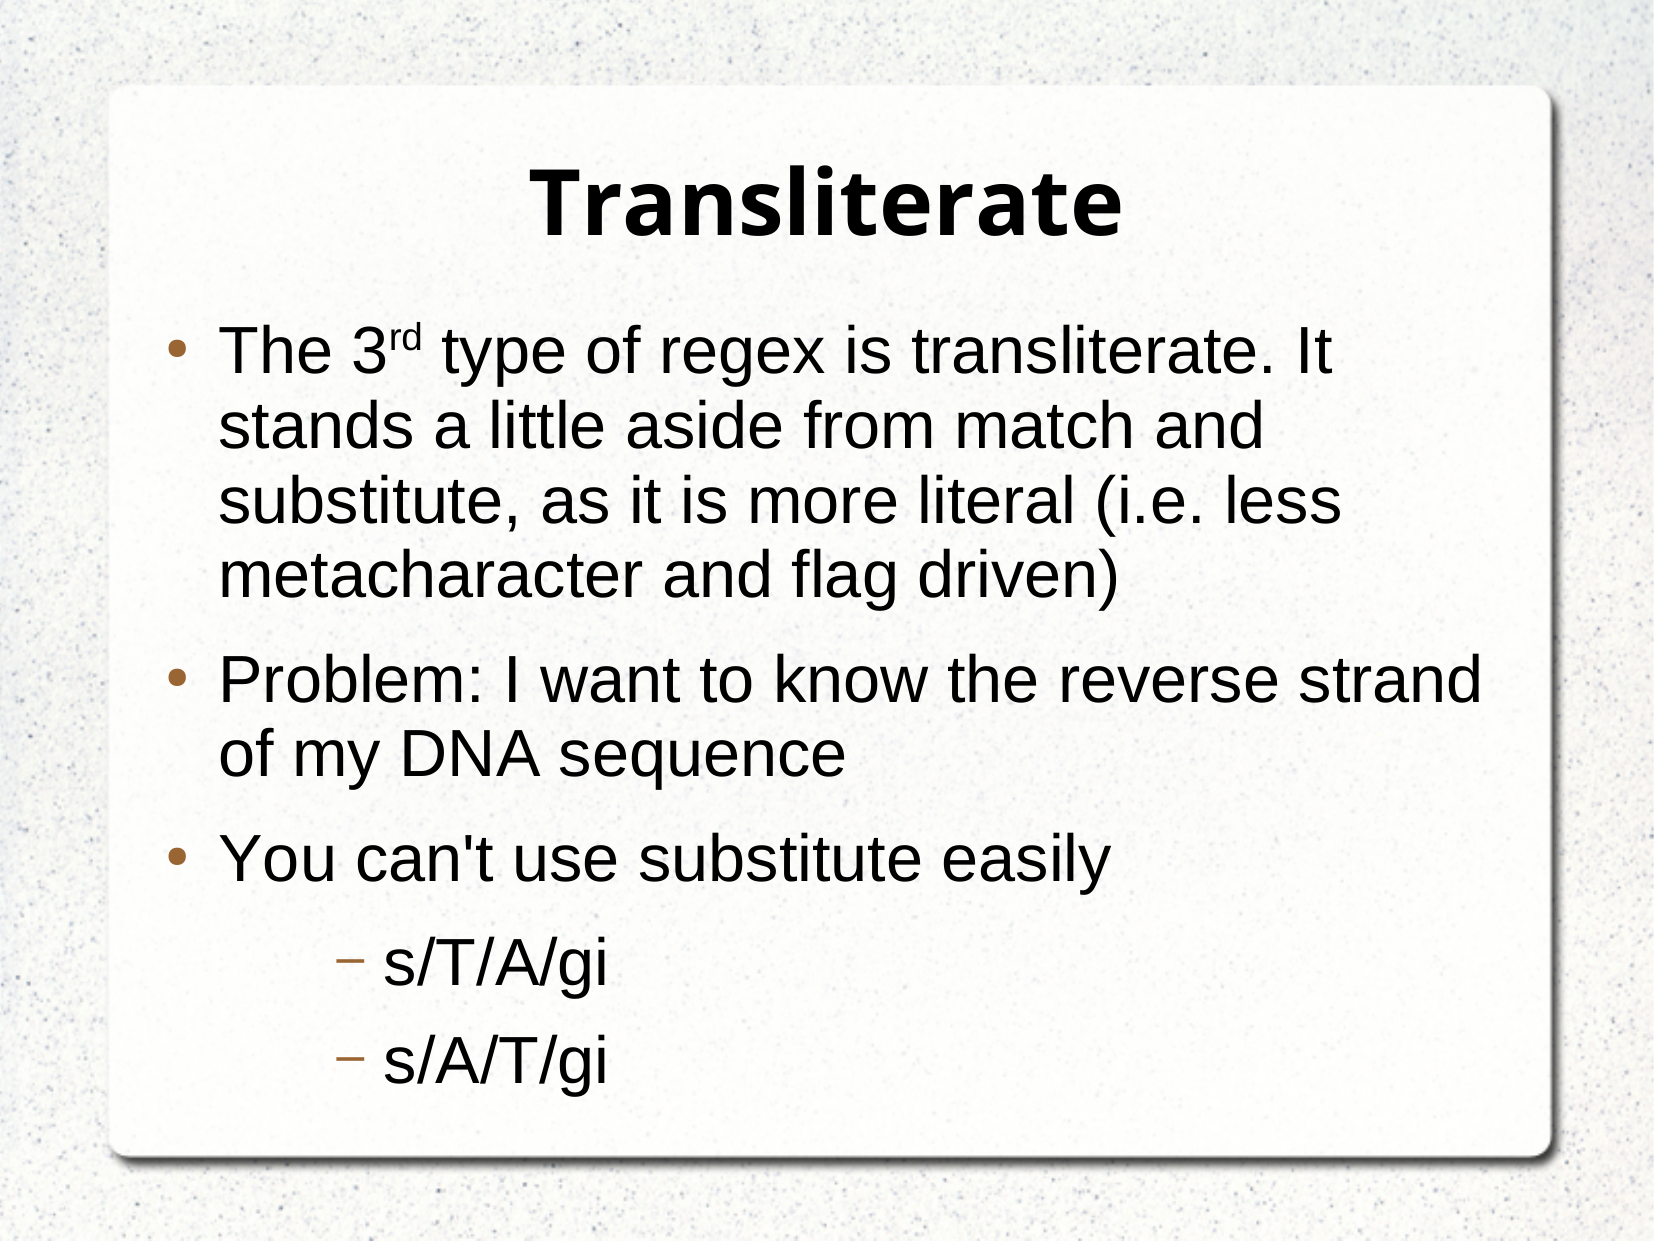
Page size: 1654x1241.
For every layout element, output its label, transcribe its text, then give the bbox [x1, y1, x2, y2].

list The 3rd type of regex is transliterate. It stands a little aside from match and substitute, as it is more literal (i.e. less metacharacter and flag driven) Problem: I want to know the reverse strand of my DNA sequence You can't use substitute easily s/T/A/gi s/A/T/gi [147, 313, 1506, 1099]
picture [0, 0, 1654, 1241]
title Transliterate [118, 96, 1536, 304]
